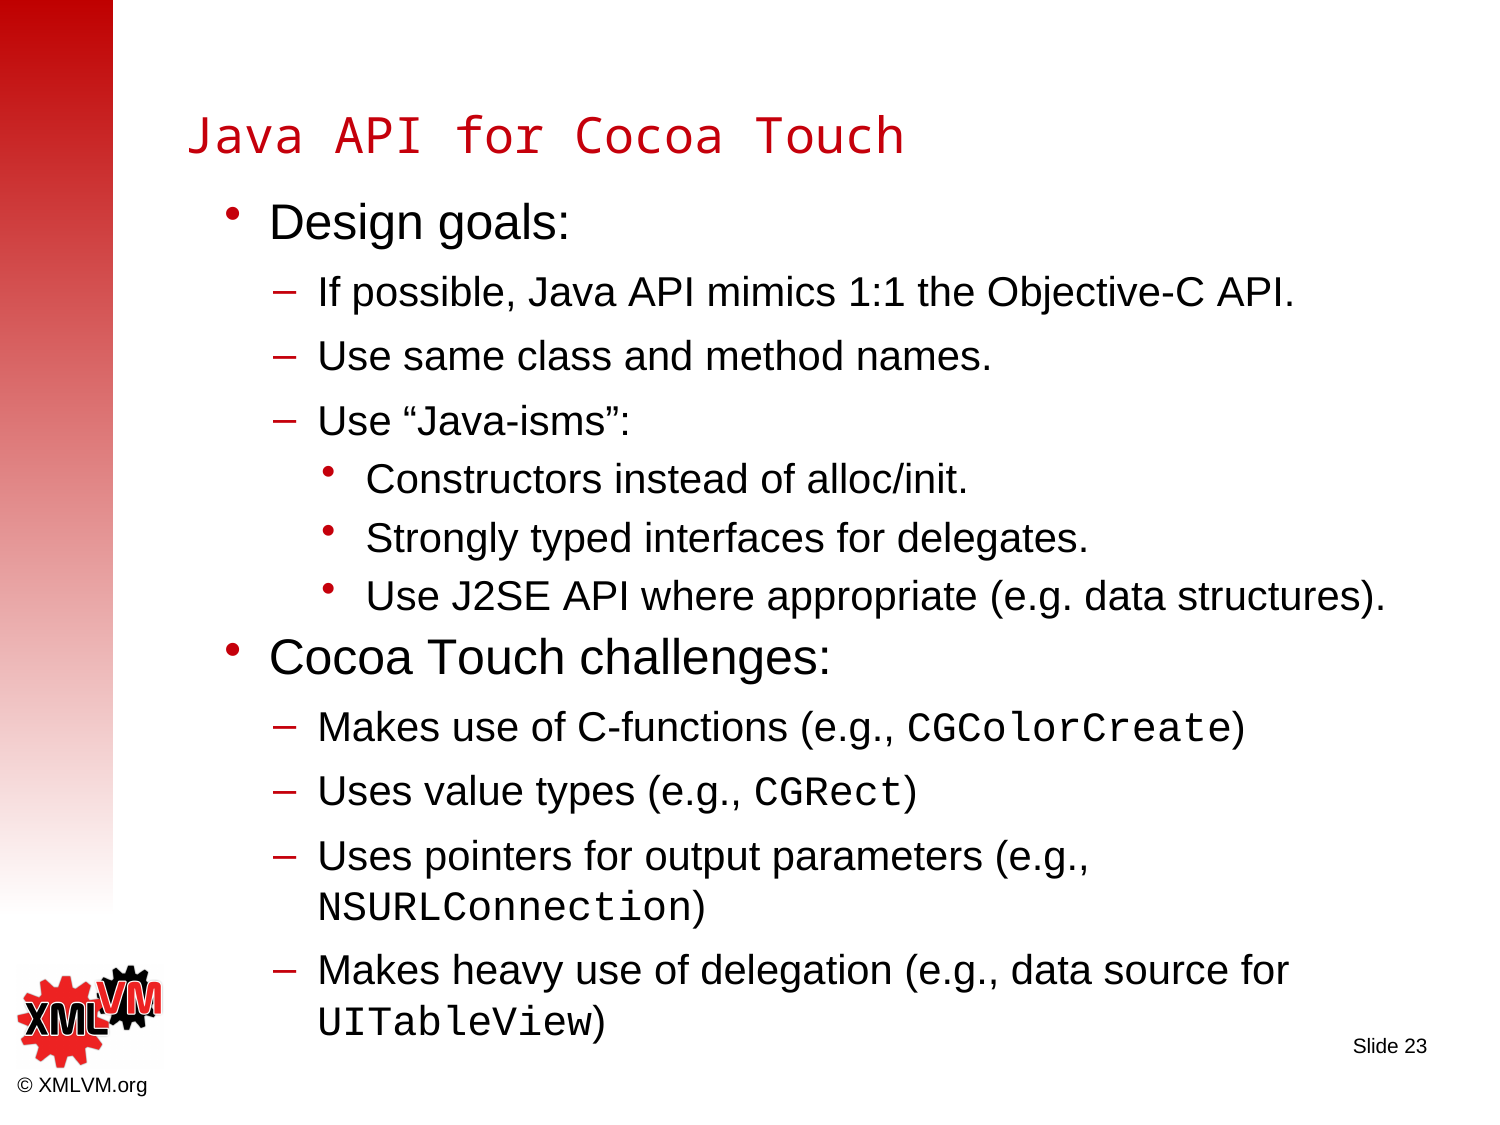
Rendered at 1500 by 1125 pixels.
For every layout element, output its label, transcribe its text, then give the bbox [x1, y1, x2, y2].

list Design goals: If possible, Java API mimics 1:1 the Objective-C API. Use same class and method names. Use “Java-isms”: Constructors instead of alloc/init. Strongly typed interfaces for delegates. Use J2SE API where appropriate (e.g. data structures). Cocoa Touch challenges: Makes use of C-functions (e.g., CGColorCreate) Uses value types (e.g., CGRect) Uses pointers for output parameters (e.g., NSURLConnection) Makes heavy use of delegation (e.g., data source for UITableView) [224, 196, 1447, 1065]
picture [16, 964, 164, 1069]
title Java API for Cocoa Touch [170, 67, 1447, 207]
